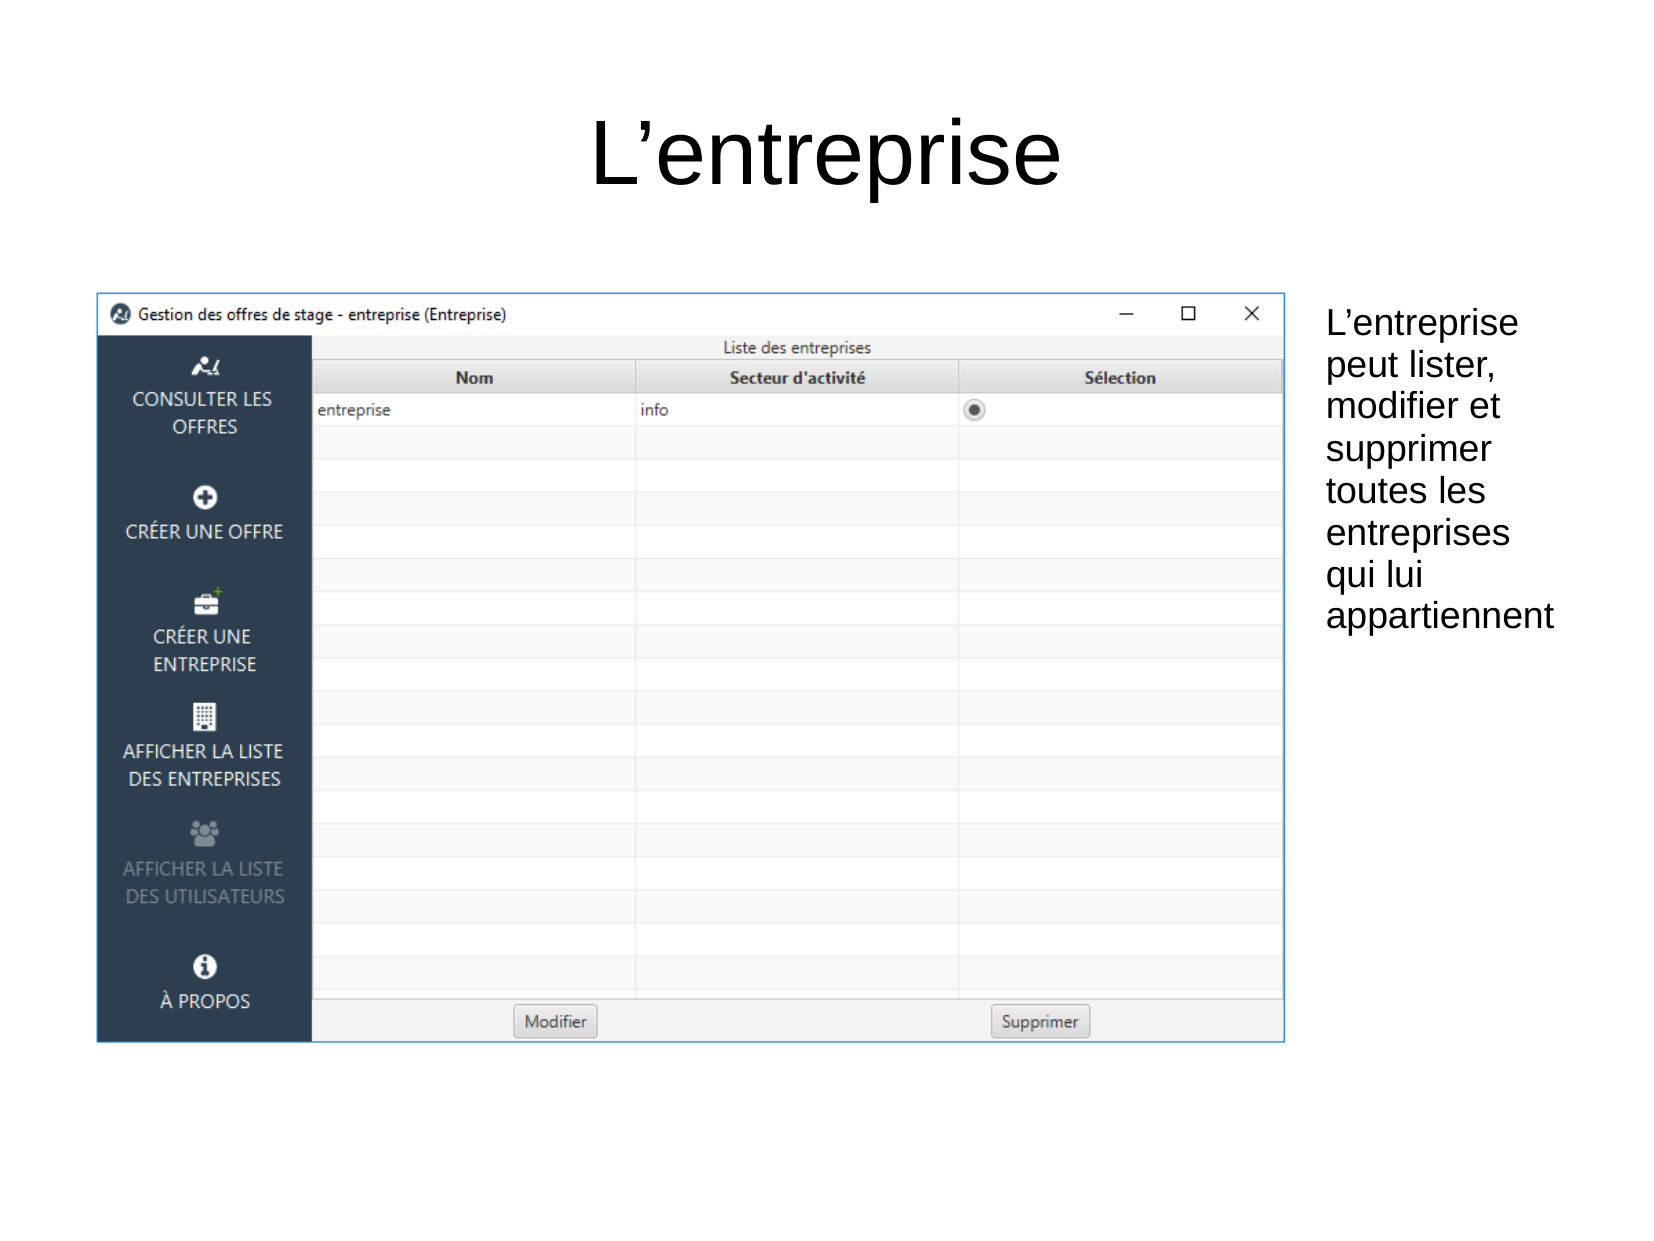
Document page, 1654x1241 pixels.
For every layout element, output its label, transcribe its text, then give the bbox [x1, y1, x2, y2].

picture [94, 290, 1288, 1047]
title L’entreprise [82, 49, 1571, 257]
text_box L’entreprise peut lister, modifier et supprimer toutes les entreprises qui lui appartiennent [1311, 293, 1583, 981]
